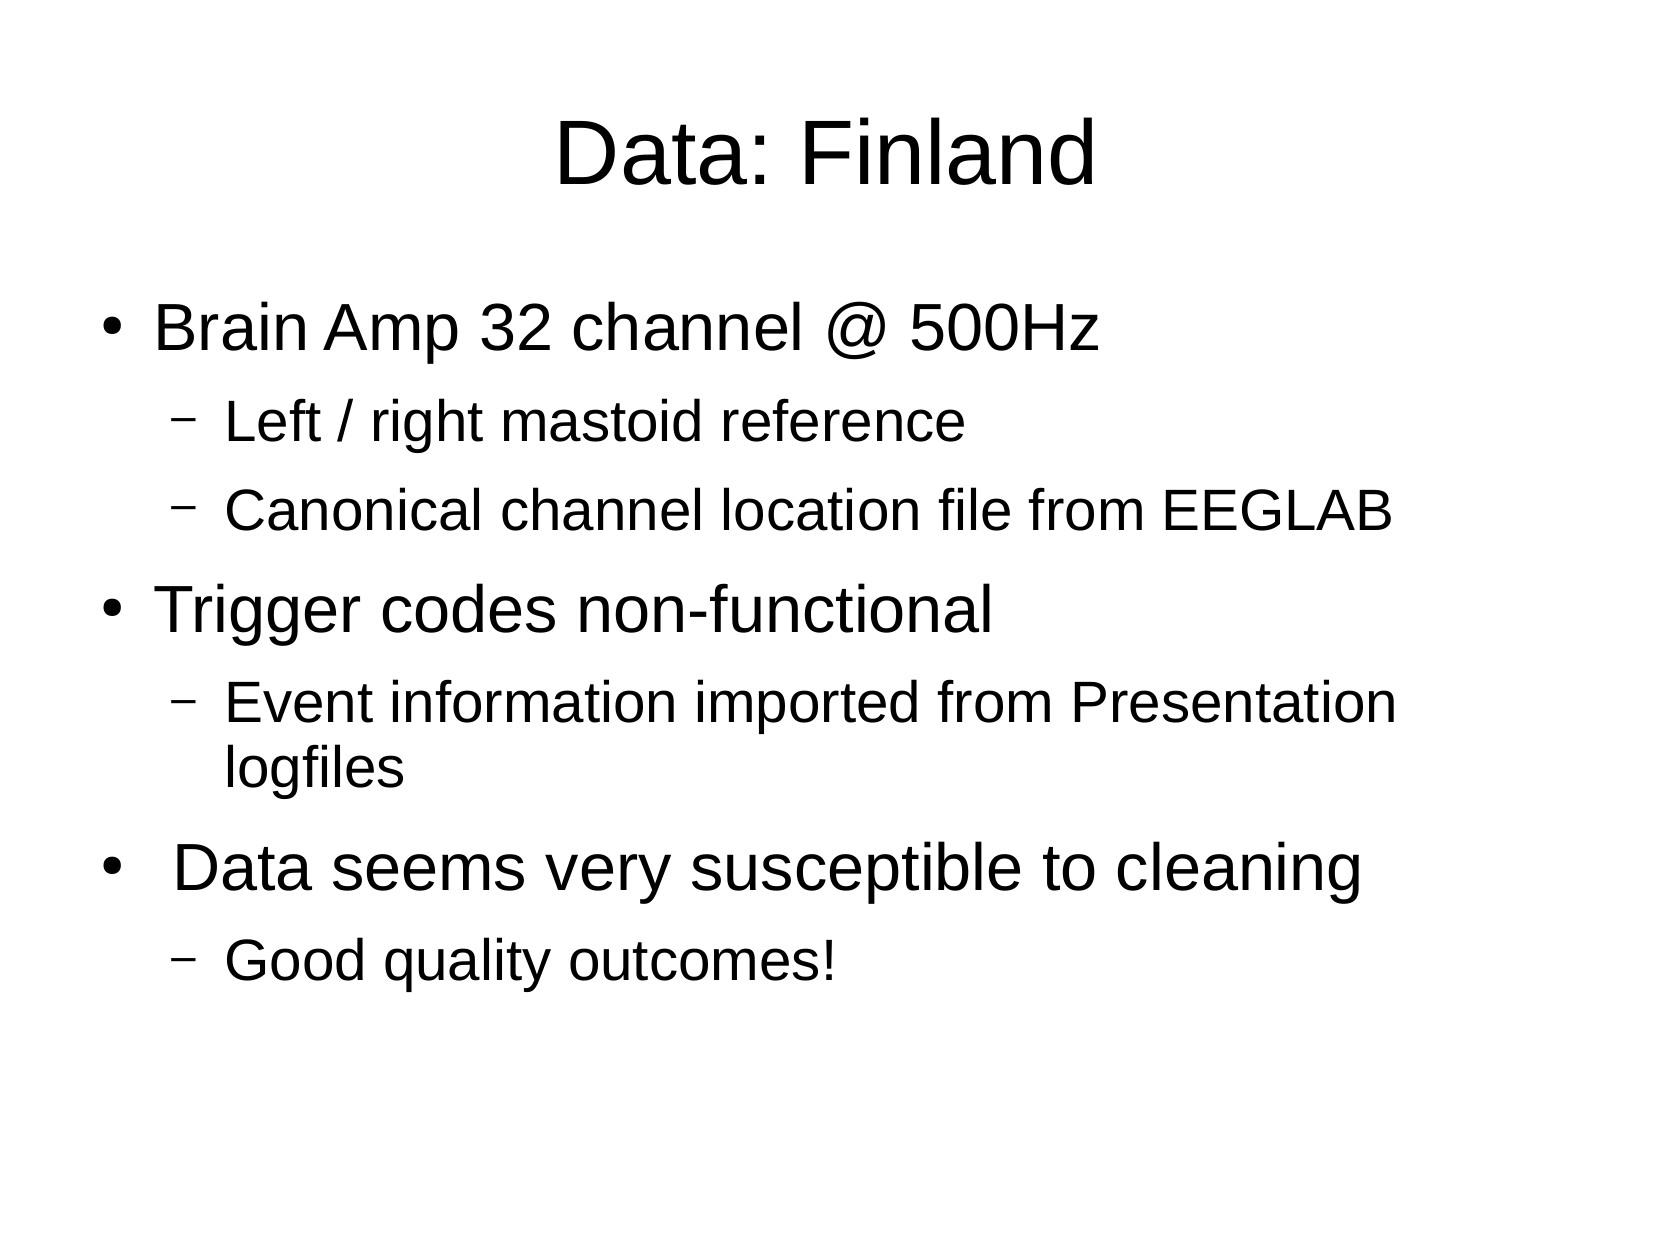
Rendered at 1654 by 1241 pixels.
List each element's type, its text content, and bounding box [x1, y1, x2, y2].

title Data: Finland [82, 49, 1571, 257]
list Brain Amp 32 channel @ 500Hz Left / right mastoid reference Canonical channel location file from EEGLAB Trigger codes non-functional Event information imported from Presentation logfiles Data seems very susceptible to cleaning Good quality outcomes! [82, 290, 1571, 1203]
